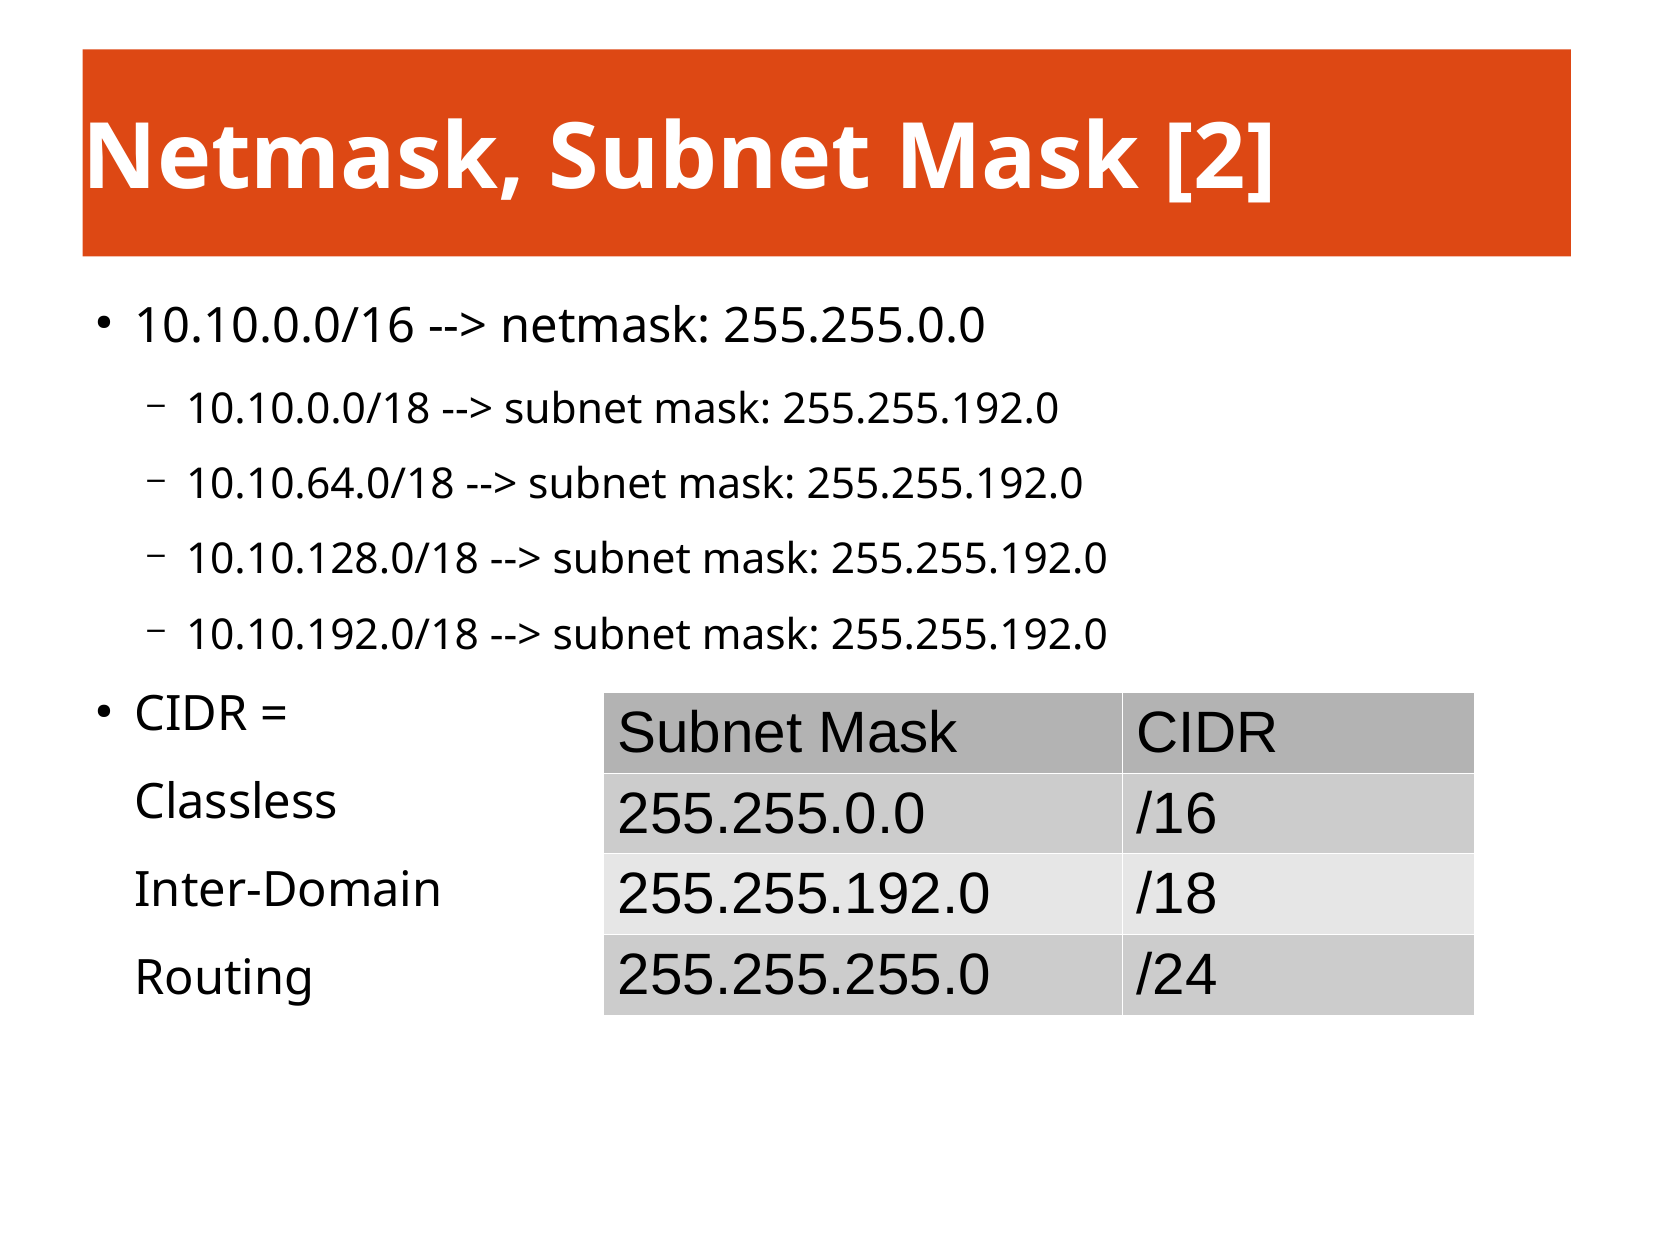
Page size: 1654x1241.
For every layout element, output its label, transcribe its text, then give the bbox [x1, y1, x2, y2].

table_header CIDR [1123, 693, 1474, 773]
list 10.10.0.0/16 --> netmask: 255.255.0.0 10.10.0.0/18 --> subnet mask: 255.255.192.0 10.10.64.0/18 --> subnet mask: 255.255.192.0 10.10.128.0/18 --> subnet mask: 255.255.192.0 10.10.192.0/18 --> subnet mask: 255.255.192.0 CIDR = Classless Inter-Domain Routing [82, 290, 1571, 1010]
table_cell /18 [1123, 854, 1474, 934]
table_cell 255.255.255.0 [604, 935, 1122, 1015]
table_cell /16 [1123, 774, 1474, 853]
table_cell 255.255.192.0 [604, 854, 1122, 934]
table_cell 255.255.0.0 [604, 774, 1122, 853]
table_header Subnet Mask [604, 693, 1122, 773]
table_cell /24 [1123, 935, 1474, 1015]
title Netmask, Subnet Mask [2] [82, 49, 1571, 257]
